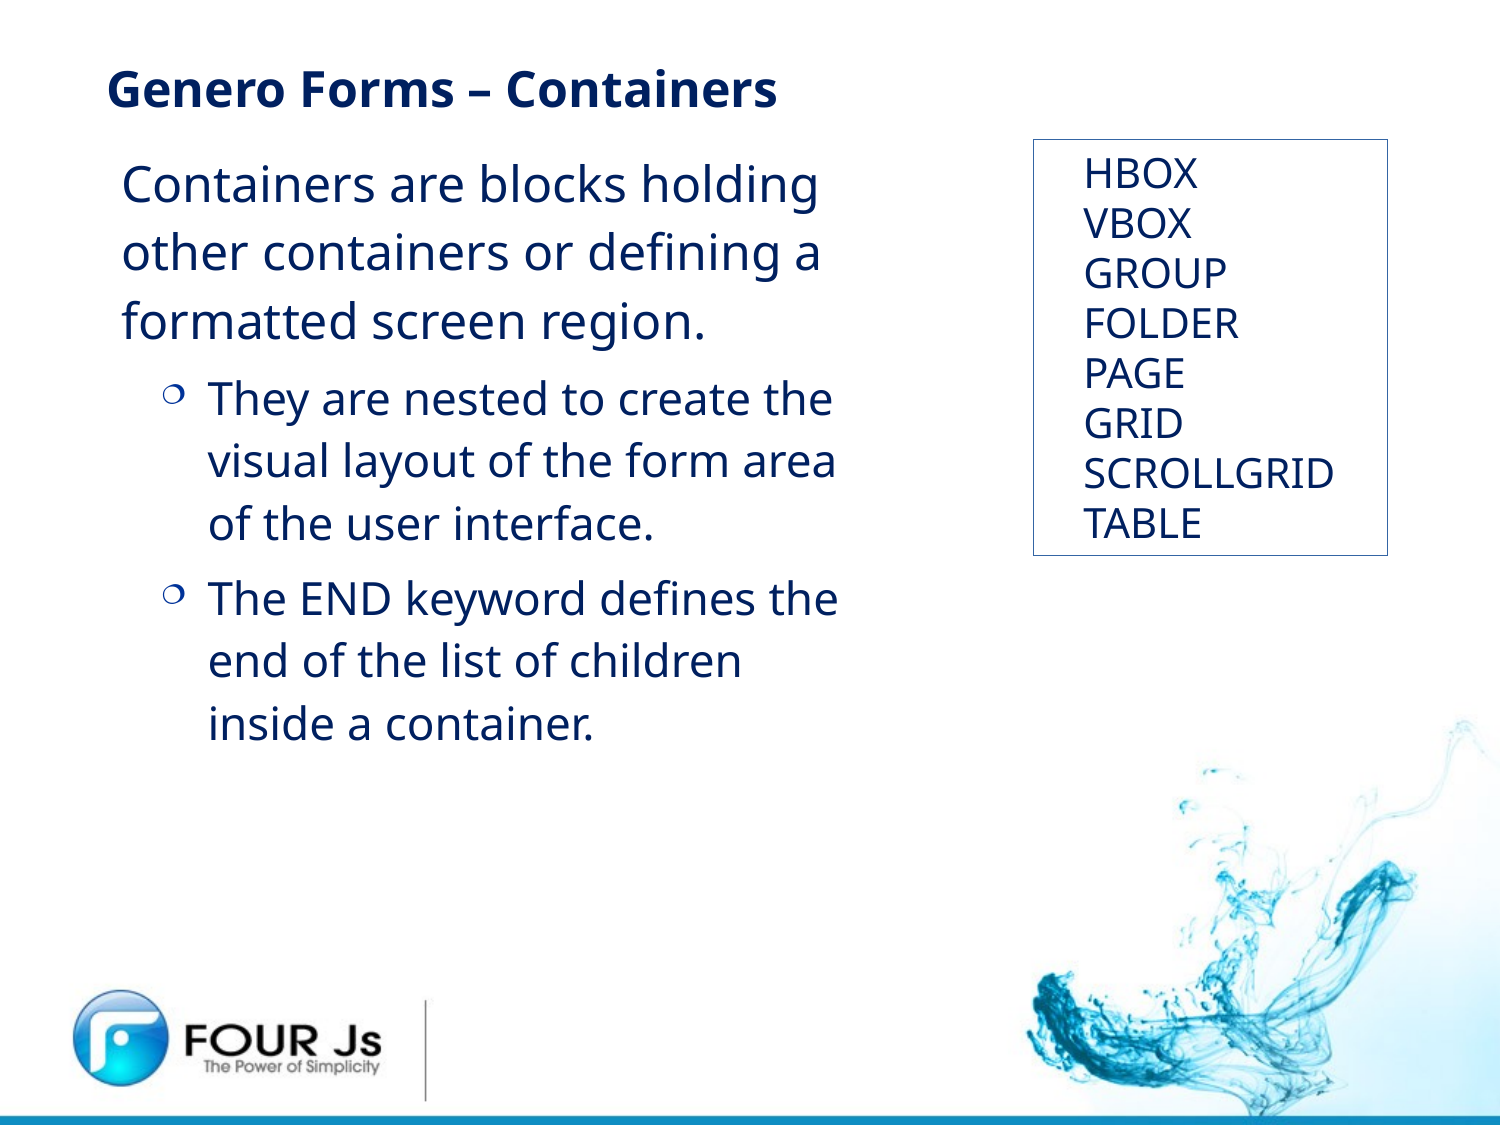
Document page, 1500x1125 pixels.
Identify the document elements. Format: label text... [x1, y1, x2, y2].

picture [0, 0, 1500, 1122]
text_box Containers are blocks holding other containers or defining a formatted screen region. They are nested to create the visual layout of the form area of the user interface. The END keyword defines the end of the list of children inside a container. [70, 141, 886, 910]
text_box HBOX VBOX GROUP FOLDER PAGE GRID SCROLLGRID TABLE [1033, 139, 1388, 556]
title Genero Forms – Containers [106, 35, 1388, 142]
